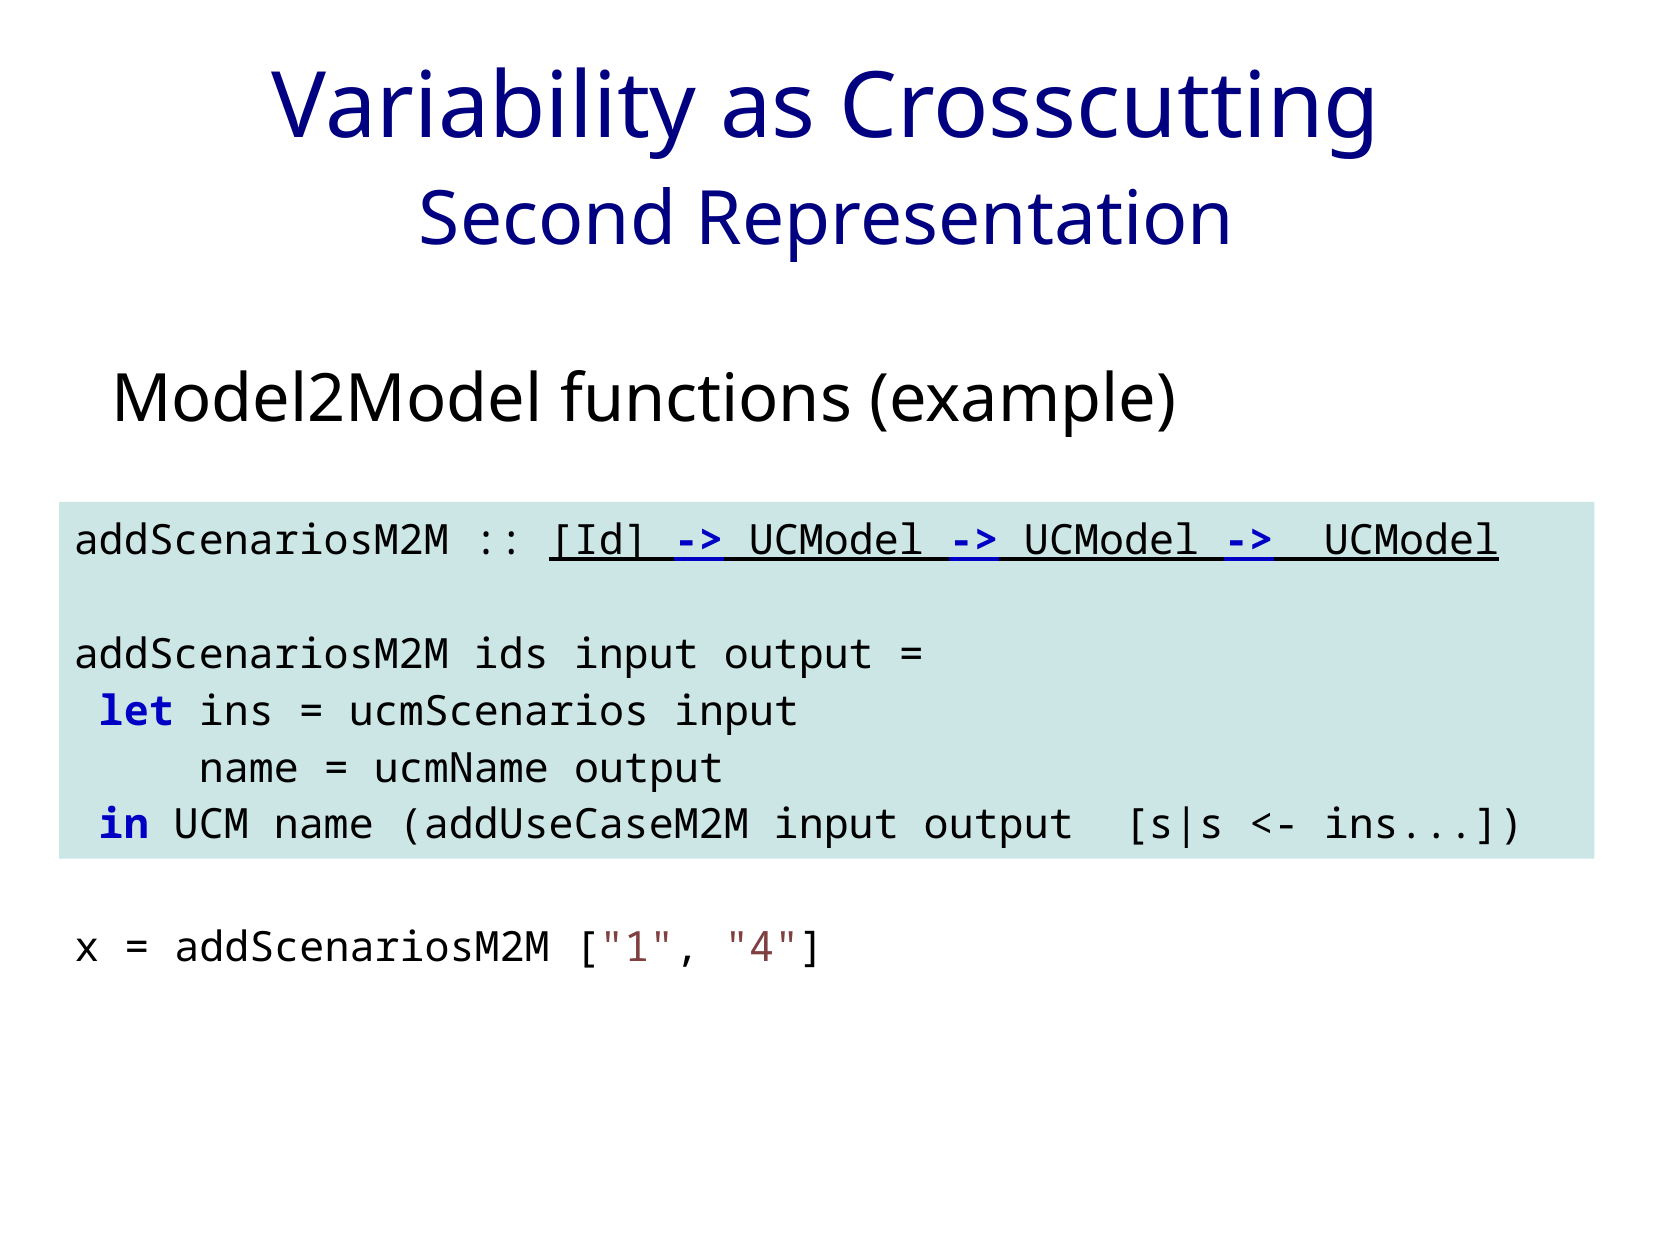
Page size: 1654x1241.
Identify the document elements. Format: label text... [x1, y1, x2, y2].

text_box addScenariosM2M :: [Id] -> UCModel -> UCModel -> UCModel addScenariosM2M ids input output = let ins = ucmScenarios input name = ucmName output in UCM name (addUseCaseM2M input output [s|s <- ins...]) [59, 501, 1595, 832]
text_box Model2Model functions (example) [96, 342, 1554, 473]
title Variability as Crosscutting Second Representation [82, 36, 1571, 270]
text_box x = addScenariosM2M ["1", "4"] [59, 909, 875, 977]
